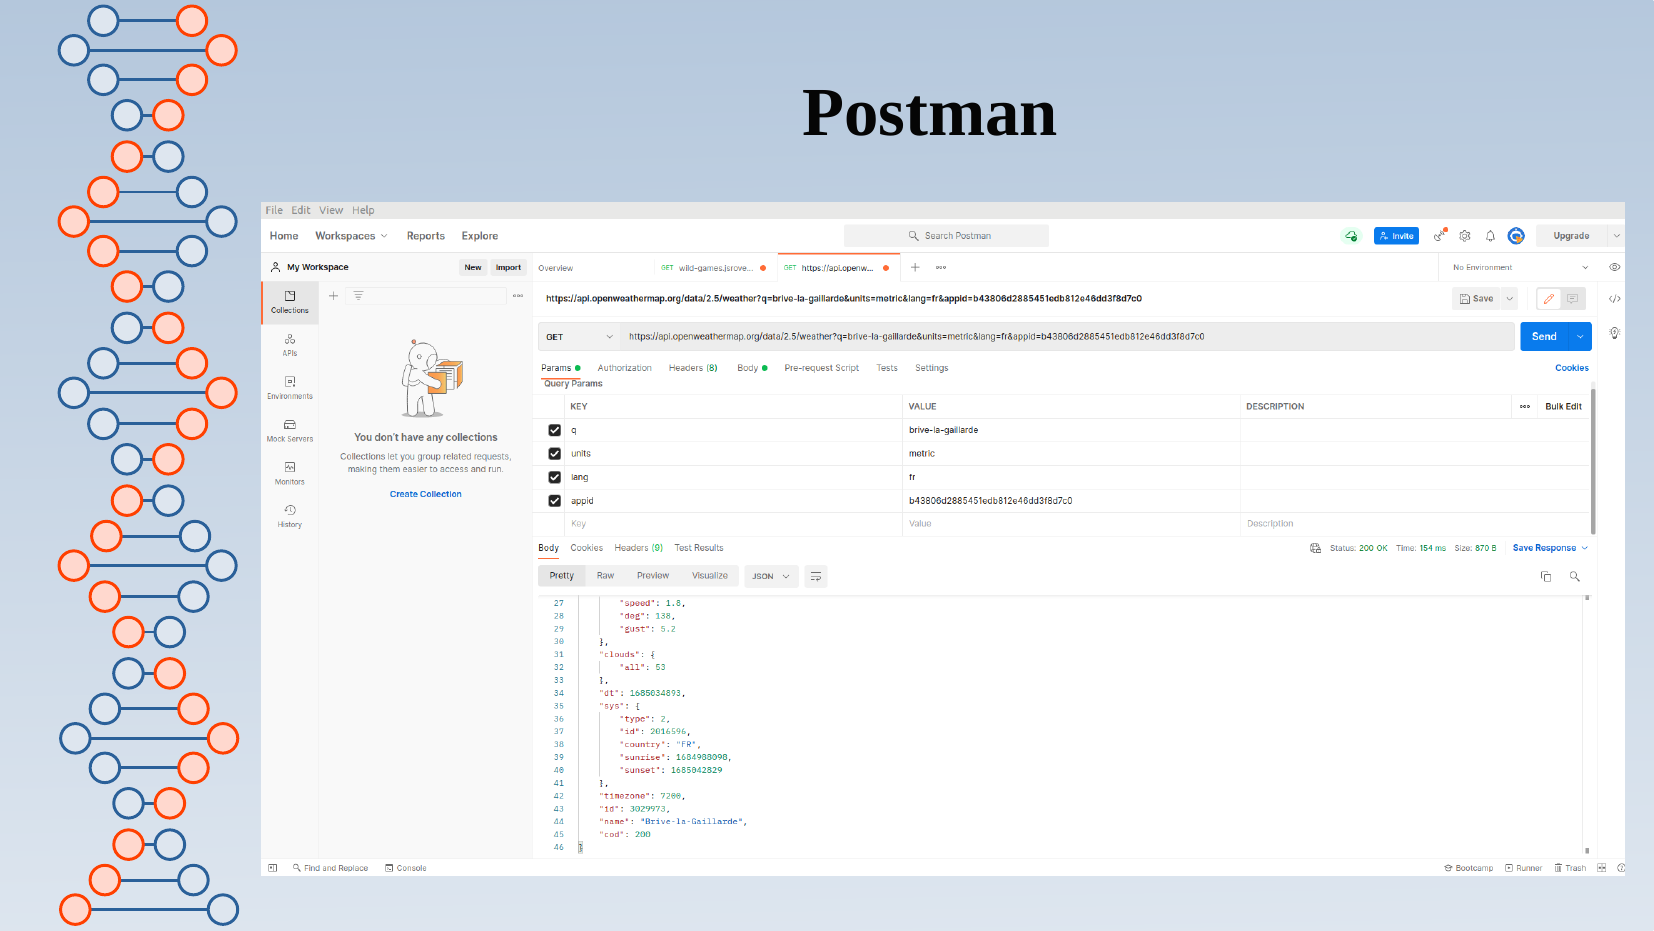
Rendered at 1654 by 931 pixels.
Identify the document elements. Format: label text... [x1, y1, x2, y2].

picture [261, 202, 1625, 876]
title Postman [265, 35, 1595, 189]
